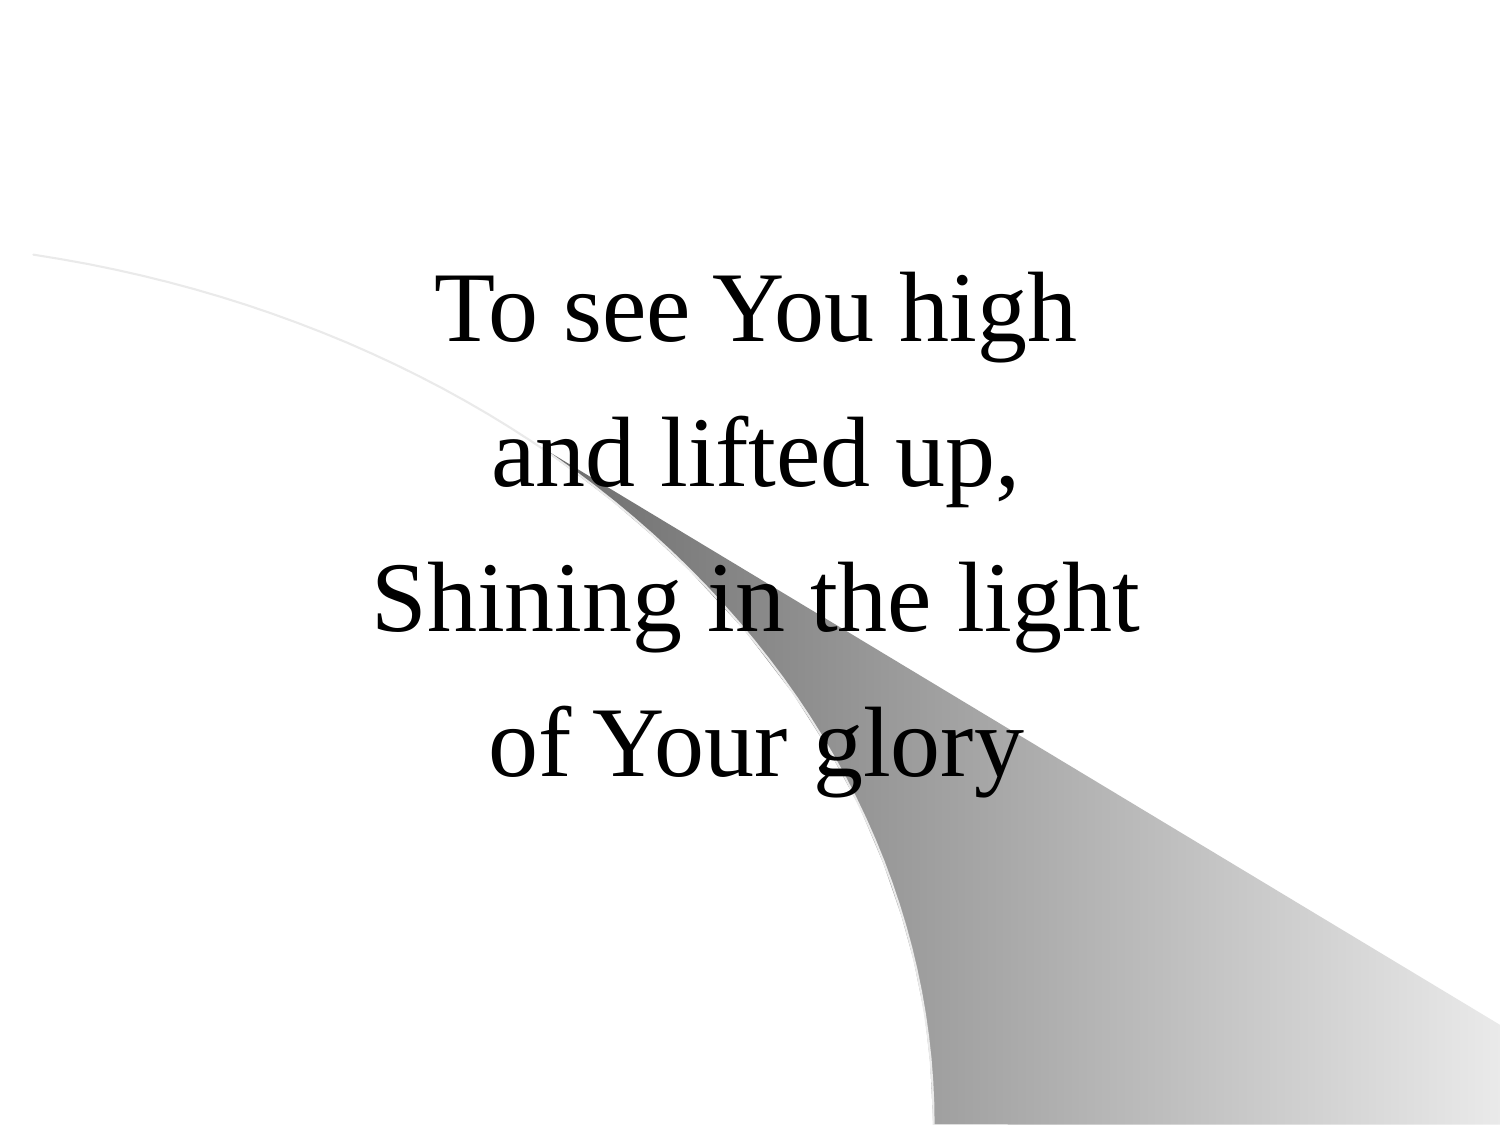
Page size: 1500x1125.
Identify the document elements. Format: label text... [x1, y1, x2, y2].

subtitle To see You high and lifted up, Shining in the light of Your glory [112, 187, 1401, 850]
